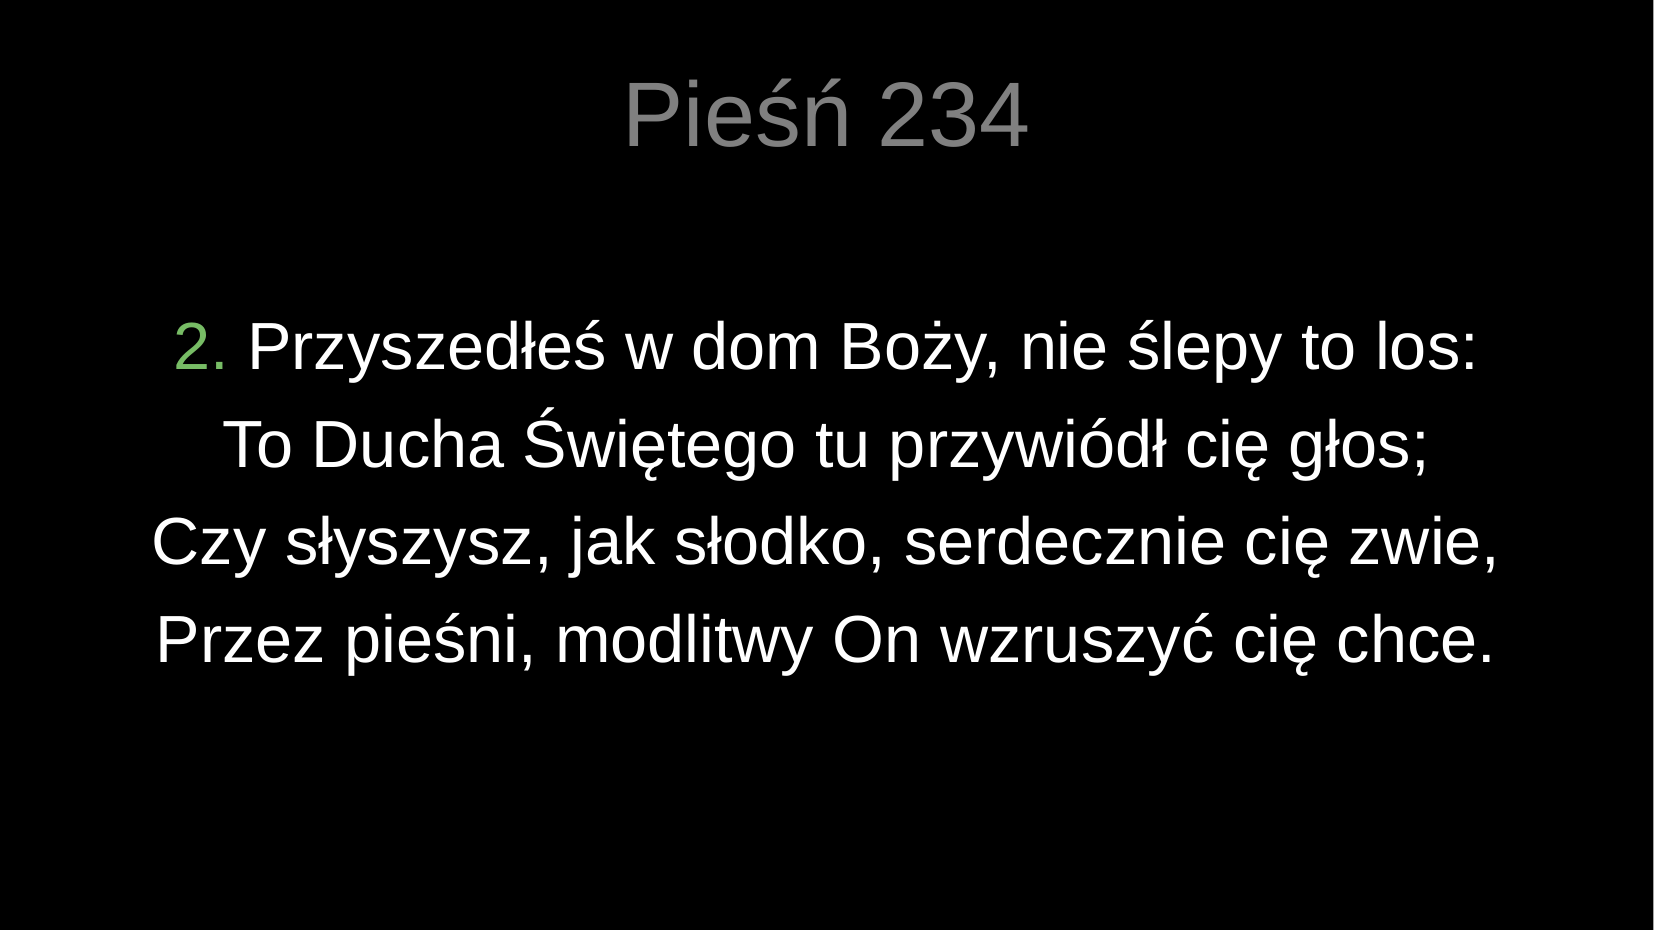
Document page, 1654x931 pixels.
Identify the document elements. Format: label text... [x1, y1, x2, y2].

title Pieśń 234 [82, 37, 1571, 193]
subtitle 2. Przyszedłeś w dom Boży, nie ślepy to los: To Ducha Świętego tu przywiódł cię głos; Czy słyszysz, jak słodko, serdecznie cię zwie, Przez pieśni, modlitwy On wzruszyć cię chce. [82, 217, 1571, 757]
